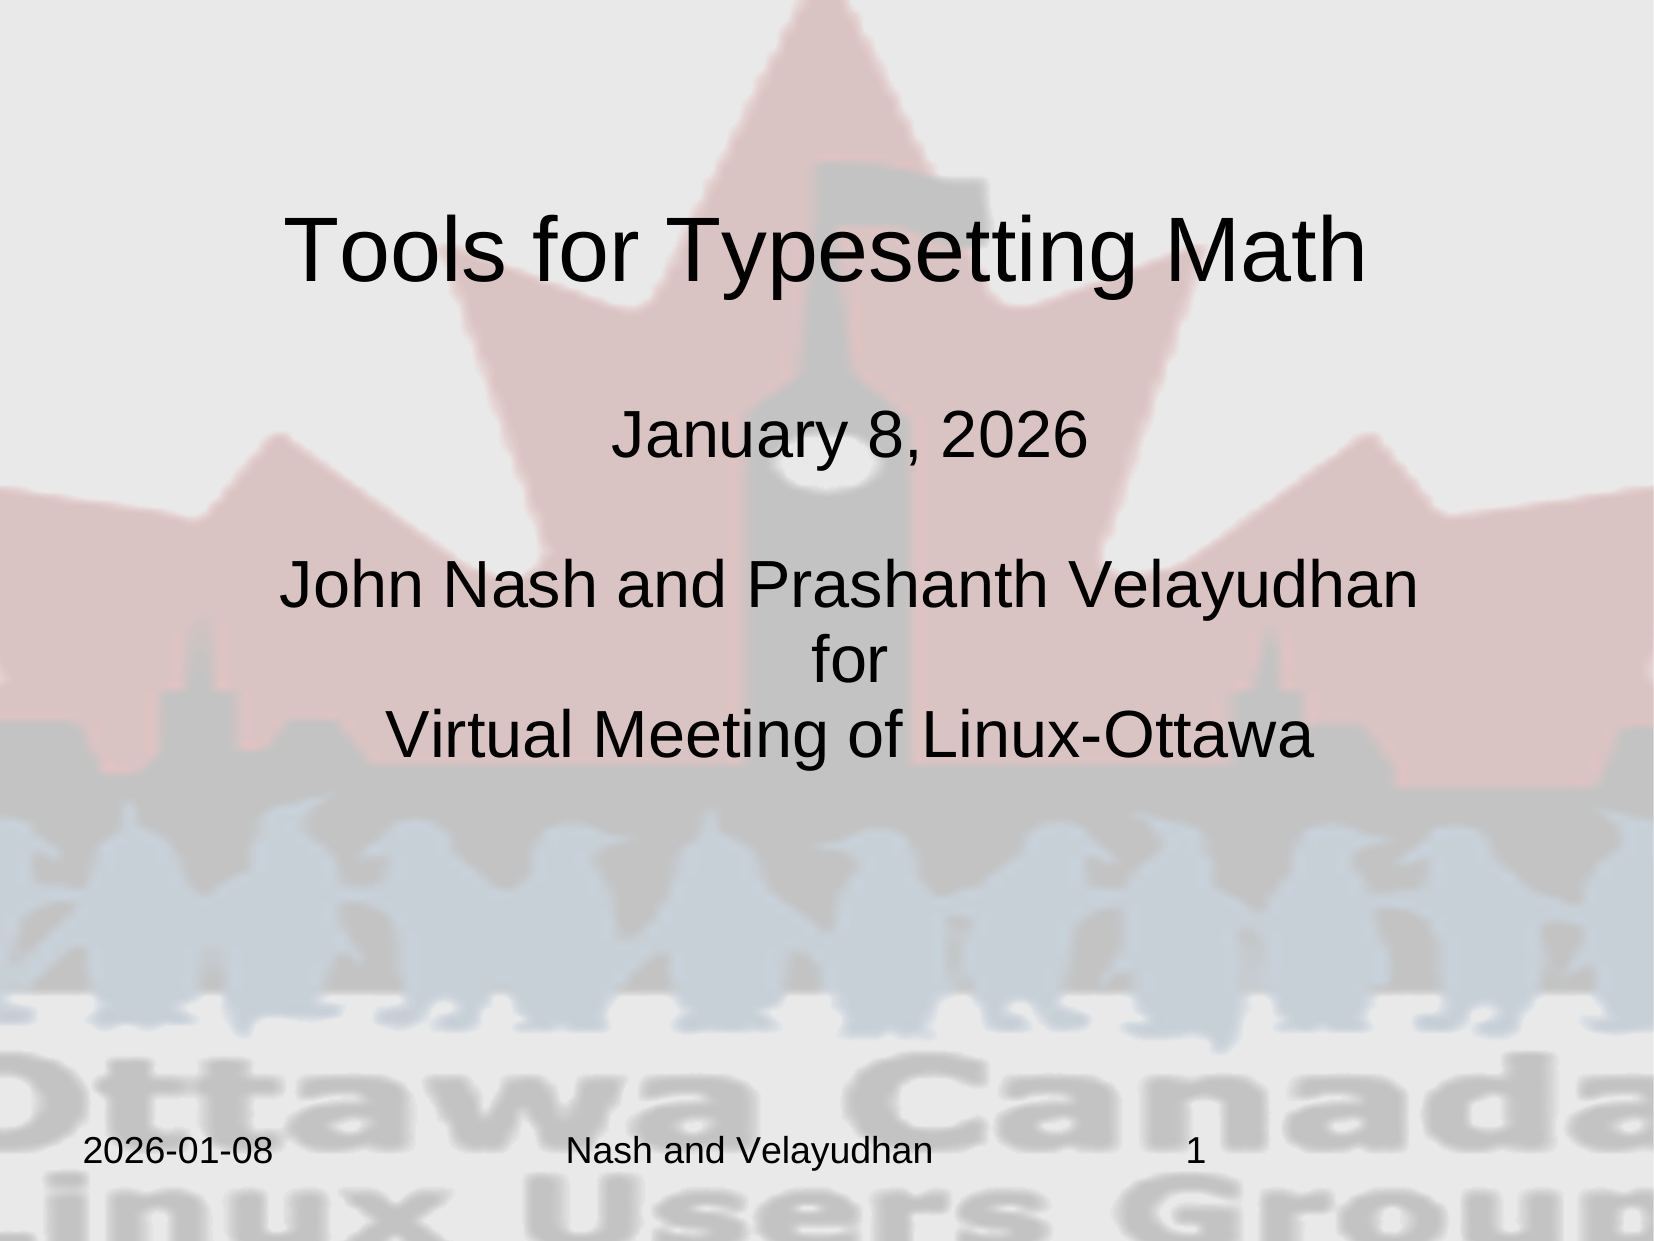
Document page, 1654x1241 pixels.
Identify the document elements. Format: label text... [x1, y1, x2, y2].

title Tools for Typesetting Math [82, 144, 1571, 352]
picture [0, 0, 1654, 1241]
subtitle January 8, 2026 John Nash and Prashanth Velayudhan for Virtual Meeting of Linux-Ottawa [106, 330, 1595, 981]
